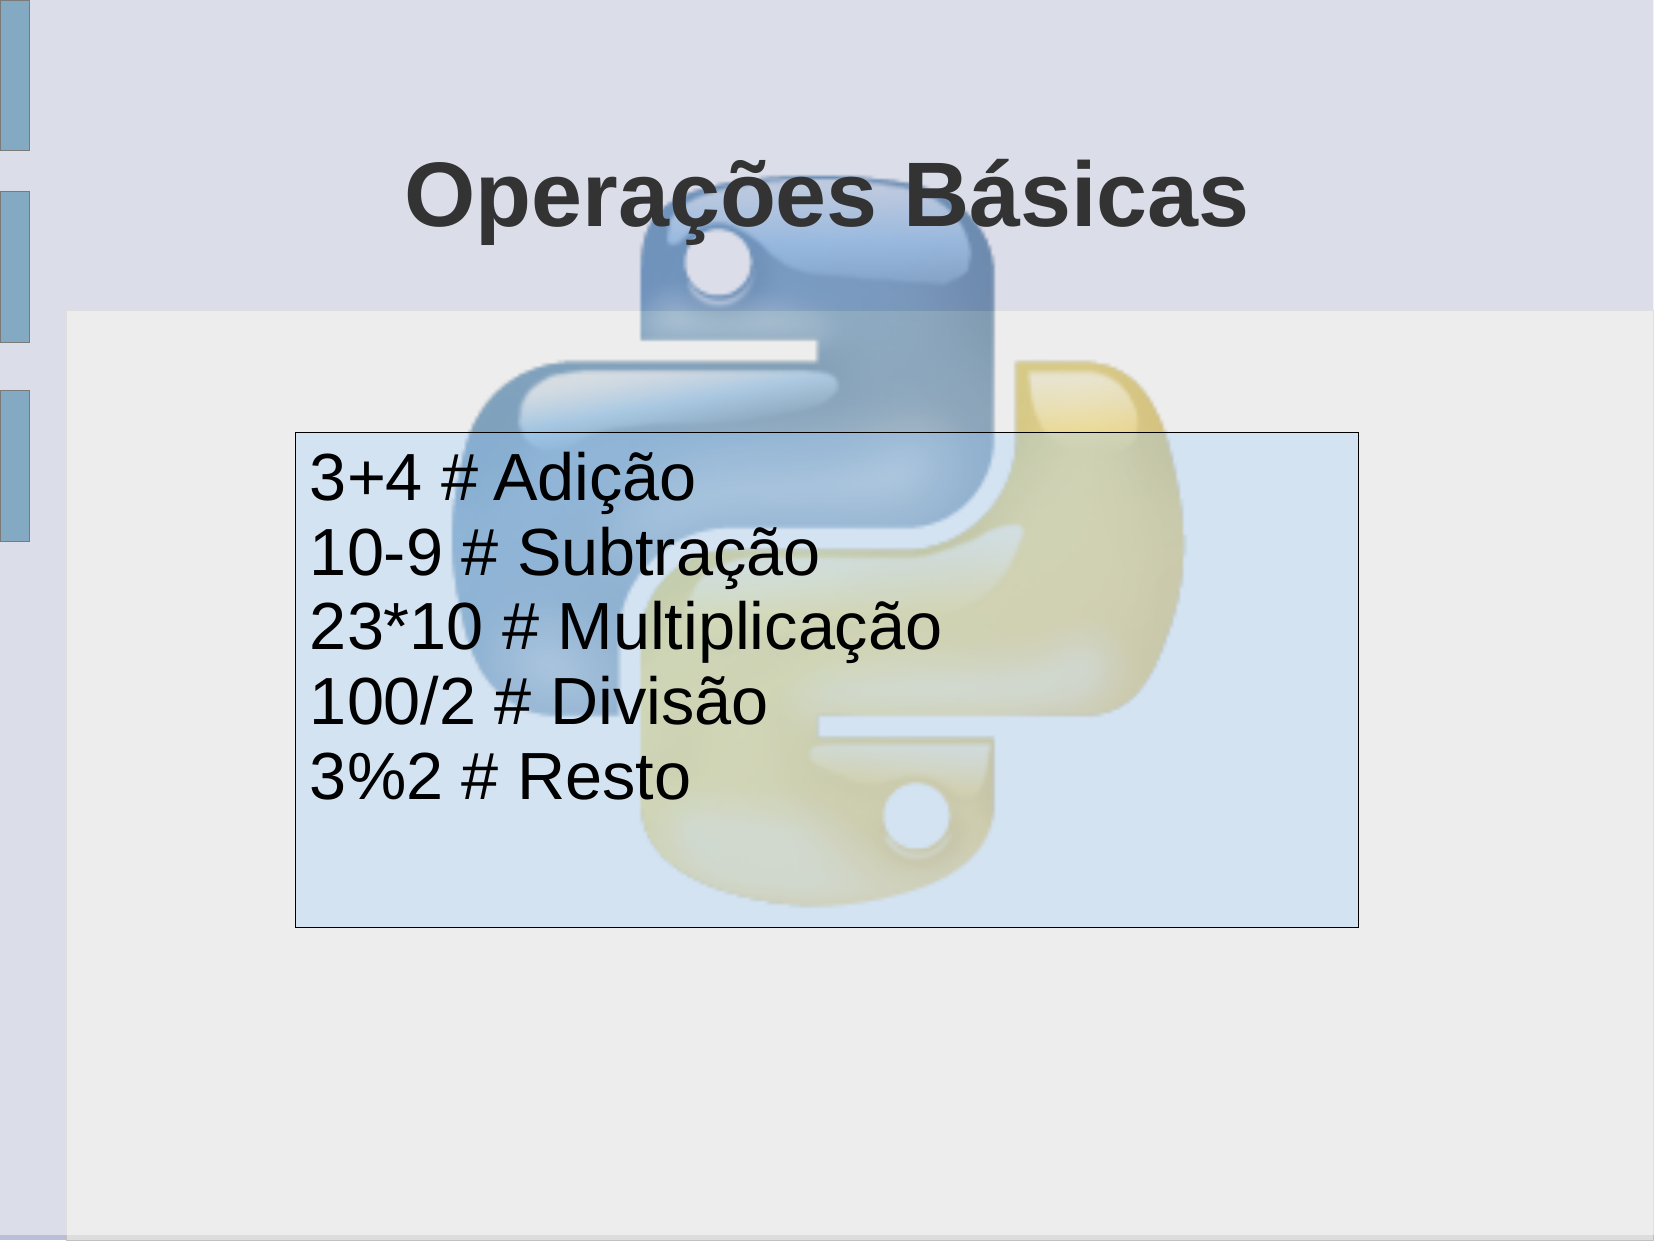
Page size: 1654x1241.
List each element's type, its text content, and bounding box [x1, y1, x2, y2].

picture [0, 0, 1654, 1235]
text_box 3+4 # Adição 10-9 # Subtração 23*10 # Multiplicação 100/2 # Divisão 3%2 # Resto [295, 432, 1359, 928]
title Operações Básicas [121, 91, 1534, 299]
